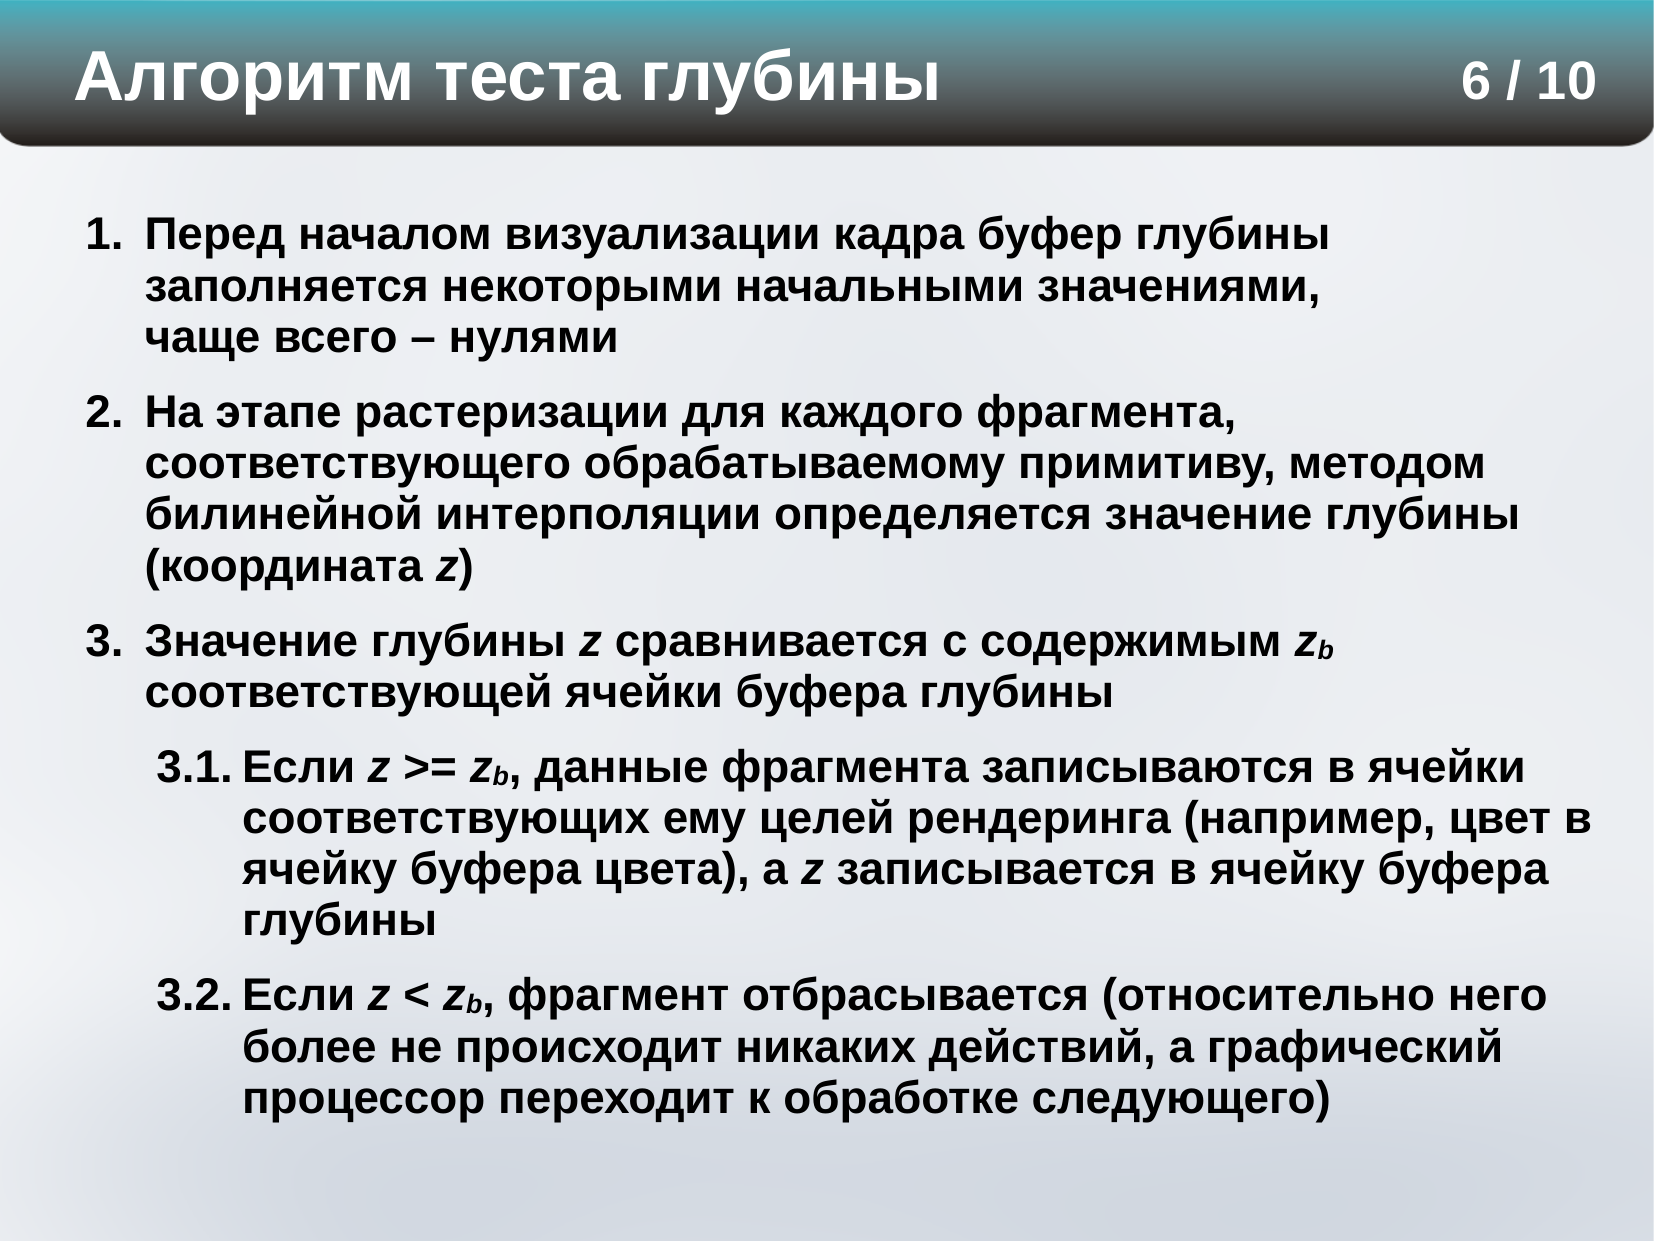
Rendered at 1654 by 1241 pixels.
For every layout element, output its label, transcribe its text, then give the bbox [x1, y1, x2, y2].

text_box <number> / 10 [1446, 42, 1654, 179]
text_box Алгоритм теста глубины [59, 29, 1418, 124]
text_box Перед началом визуализации кадра буфер глубины заполняется некоторыми начальными значениями, чаще всего – нулями На этапе растеризации для каждого фрагмента, соответствующего обрабатываемому примитиву, методом билинейной интерполяции определяется значение глубины (координата z) Значение глубины z сравнивается с содержимым zb соответствующей ячейки буфера глубины Если z >= zb, данные фрагмента записываются в ячейки соответствующих ему целей рендеринга (например, цвет в ячейку буфера цвета), а z записывается в ячейку буфера глубины Если z < zb, фрагмент отбрасывается (относительно него более не происходит никаких действий, а графический процессор переходит к обработке следующего) [70, 201, 1625, 1176]
picture [0, 0, 1654, 1241]
